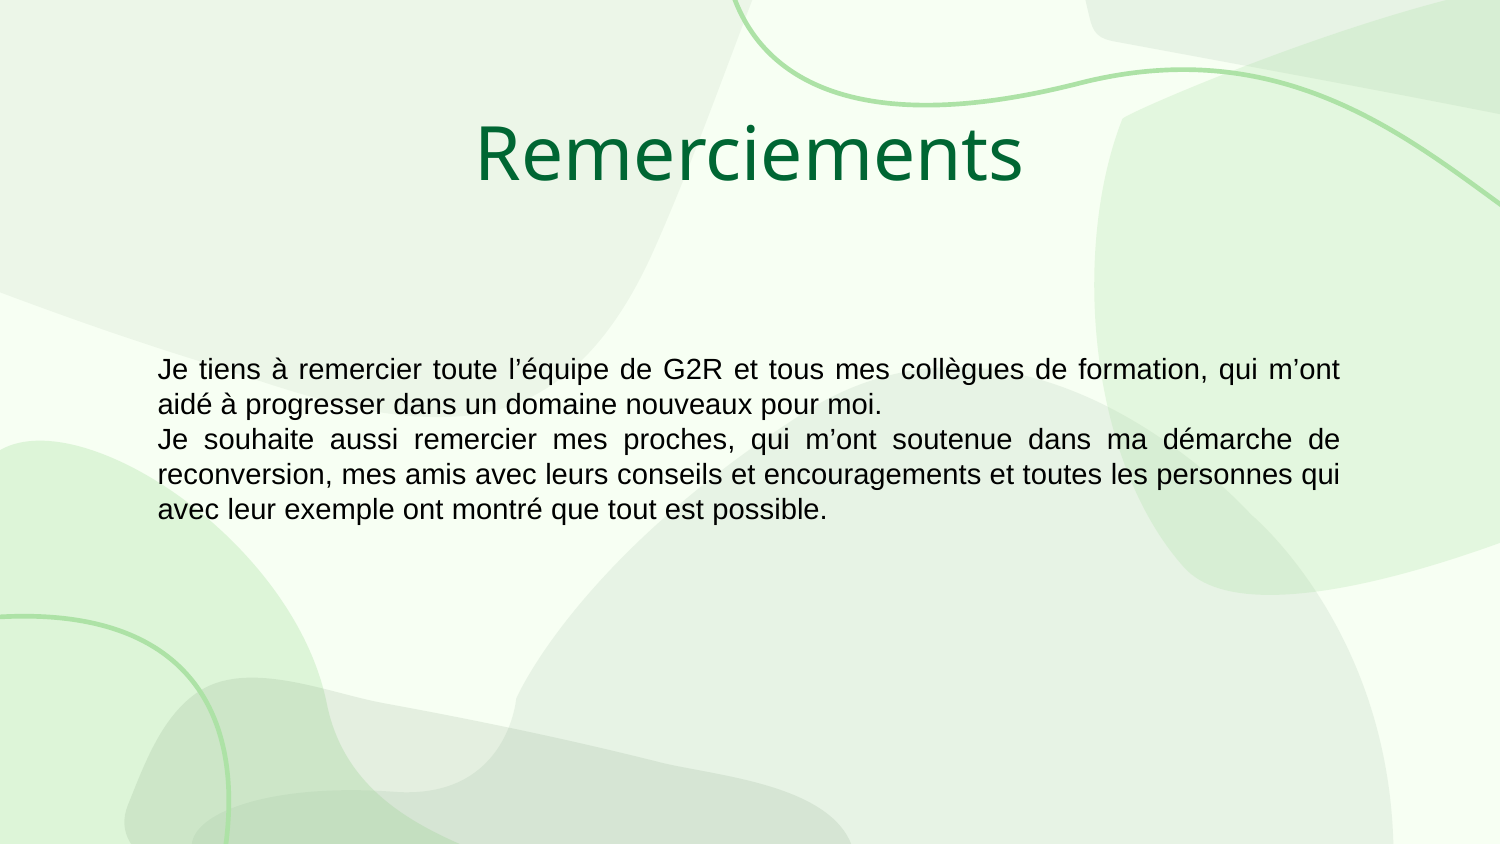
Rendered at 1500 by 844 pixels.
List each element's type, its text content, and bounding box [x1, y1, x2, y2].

text_box Je tiens à remercier toute l’équipe de G2R et tous mes collègues de formation, qui m’ont aidé à progresser dans un domaine nouveaux pour moi. Je souhaite aussi remercier mes proches, qui m’ont soutenue dans ma démarche de reconversion, mes amis avec leurs conseils et encouragements et toutes les personnes qui avec leur exemple ont montré que tout est possible. [142, 342, 1358, 533]
text_box Remerciements [377, 97, 1123, 203]
